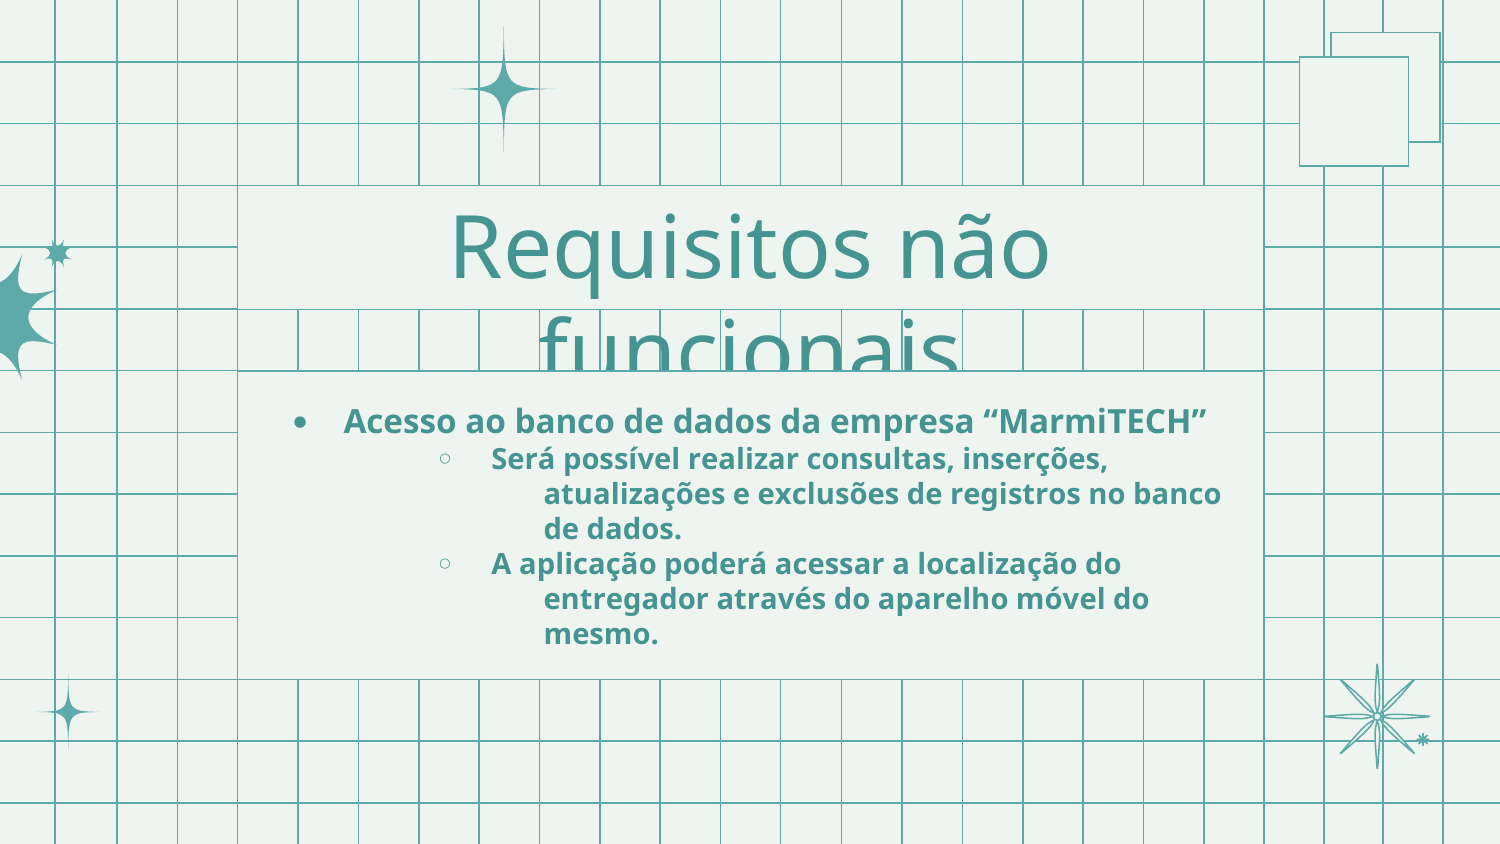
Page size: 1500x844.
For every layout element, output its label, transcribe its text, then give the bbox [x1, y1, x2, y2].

title Requisitos não funcionais [237, 185, 1264, 310]
subtitle Acesso ao banco de dados da empresa “MarmiTECH” Será possível realizar consultas, inserções, atualizações e exclusões de registros no banco de dados. A aplicação poderá acessar a localização do entregador através do aparelho móvel do mesmo. [237, 370, 1264, 680]
text_box [451, 25, 556, 153]
